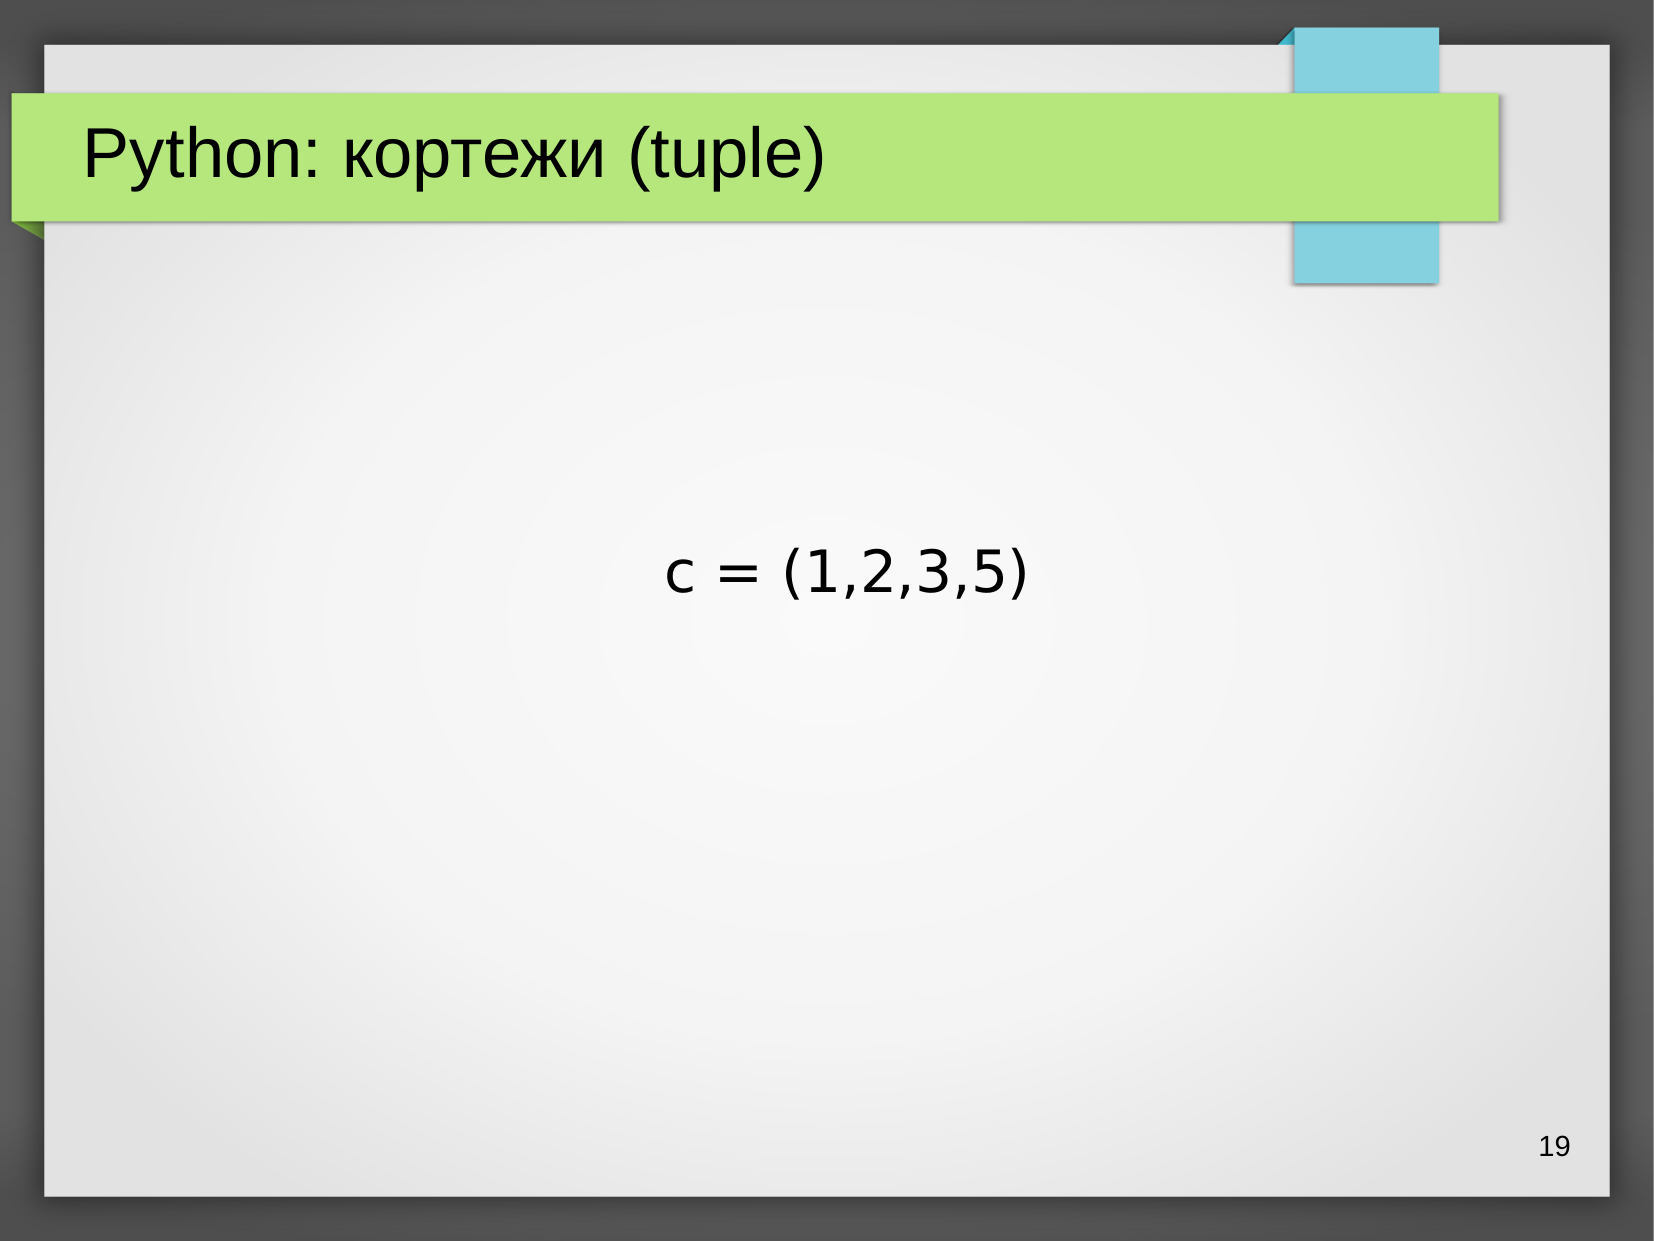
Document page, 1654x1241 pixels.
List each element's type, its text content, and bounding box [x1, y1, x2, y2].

title Python: кортежи (tuple) [82, 49, 1571, 257]
text_box c = (1,2,3,5) [593, 531, 1312, 1146]
picture [0, 0, 1654, 1241]
